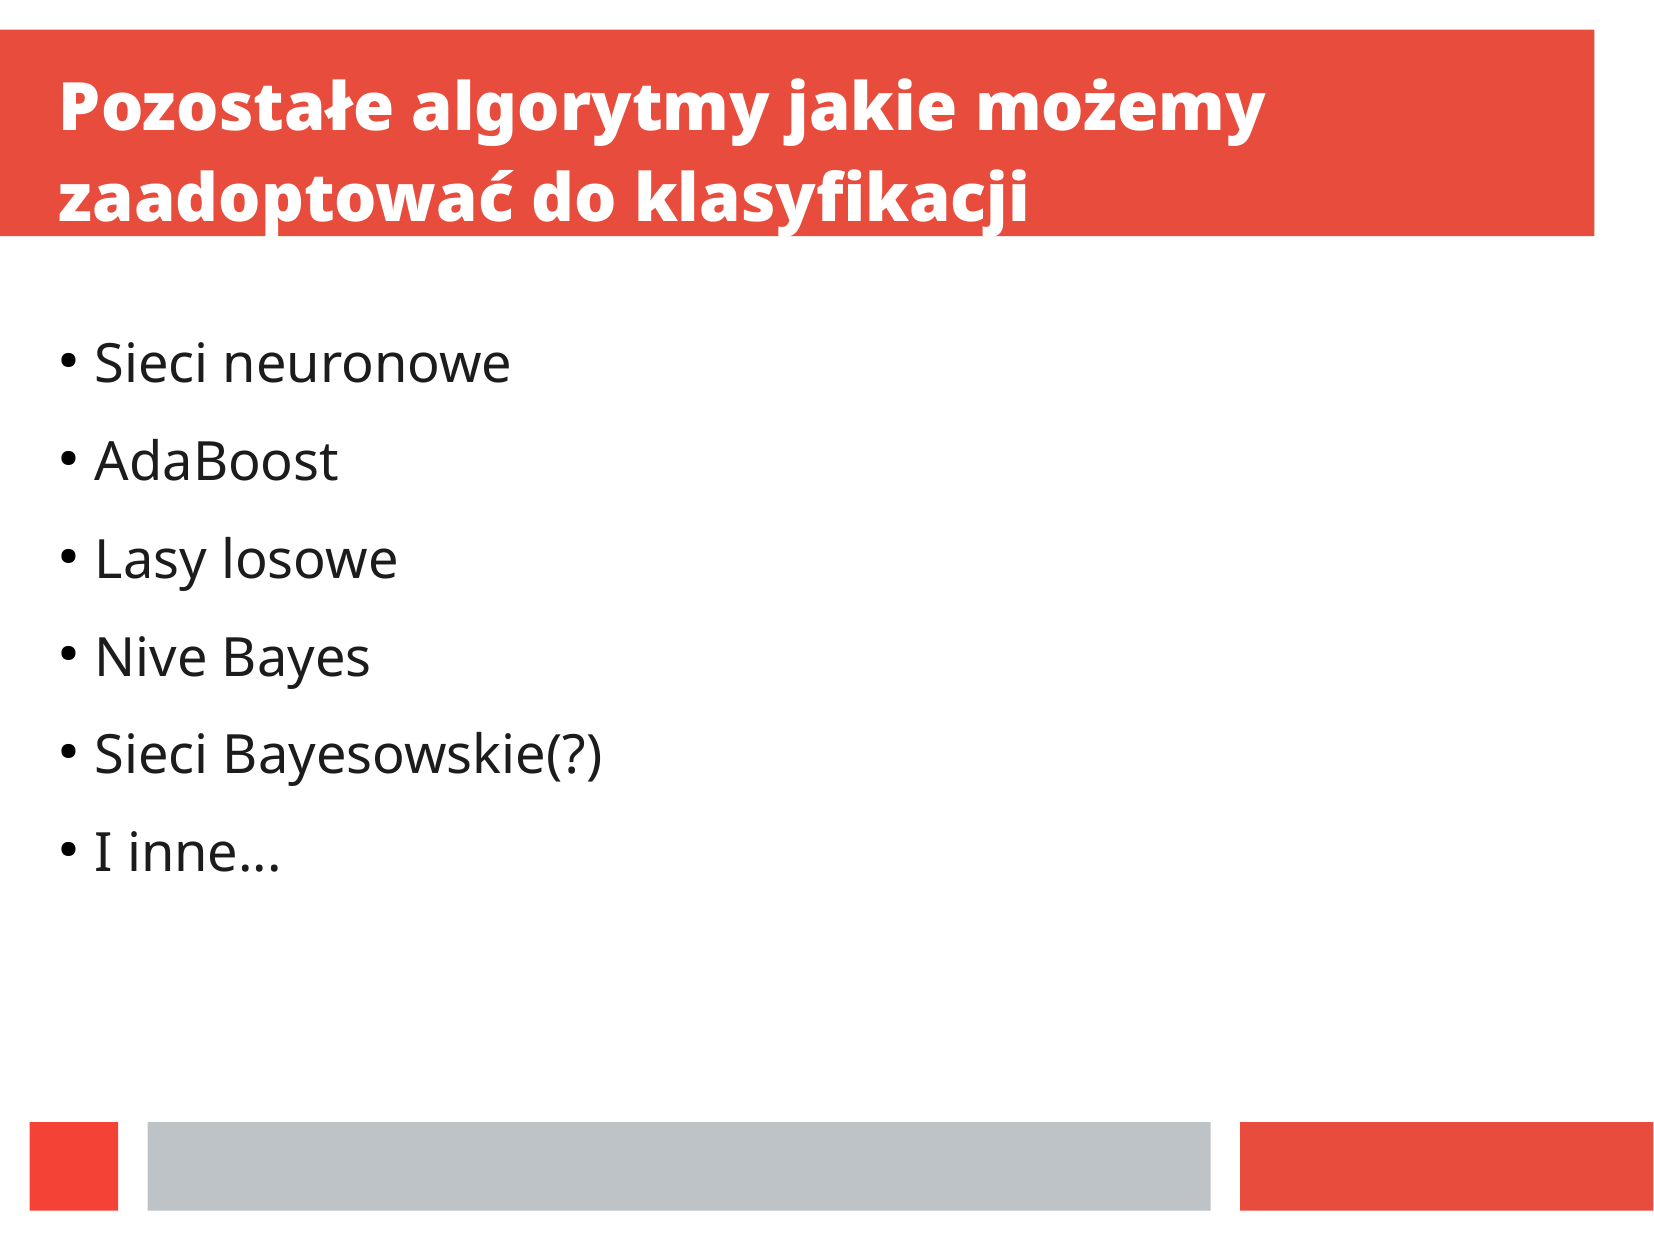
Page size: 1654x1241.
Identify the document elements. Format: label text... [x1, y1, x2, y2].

title Pozostałe algorytmy jakie możemy zaadoptować do klasyfikacji wieloetykietowej [59, 59, 1595, 207]
list Sieci neuronowe AdaBoost Lasy losowe Nive Bayes Sieci Bayesowskie(?) I inne... [59, 324, 1565, 1093]
